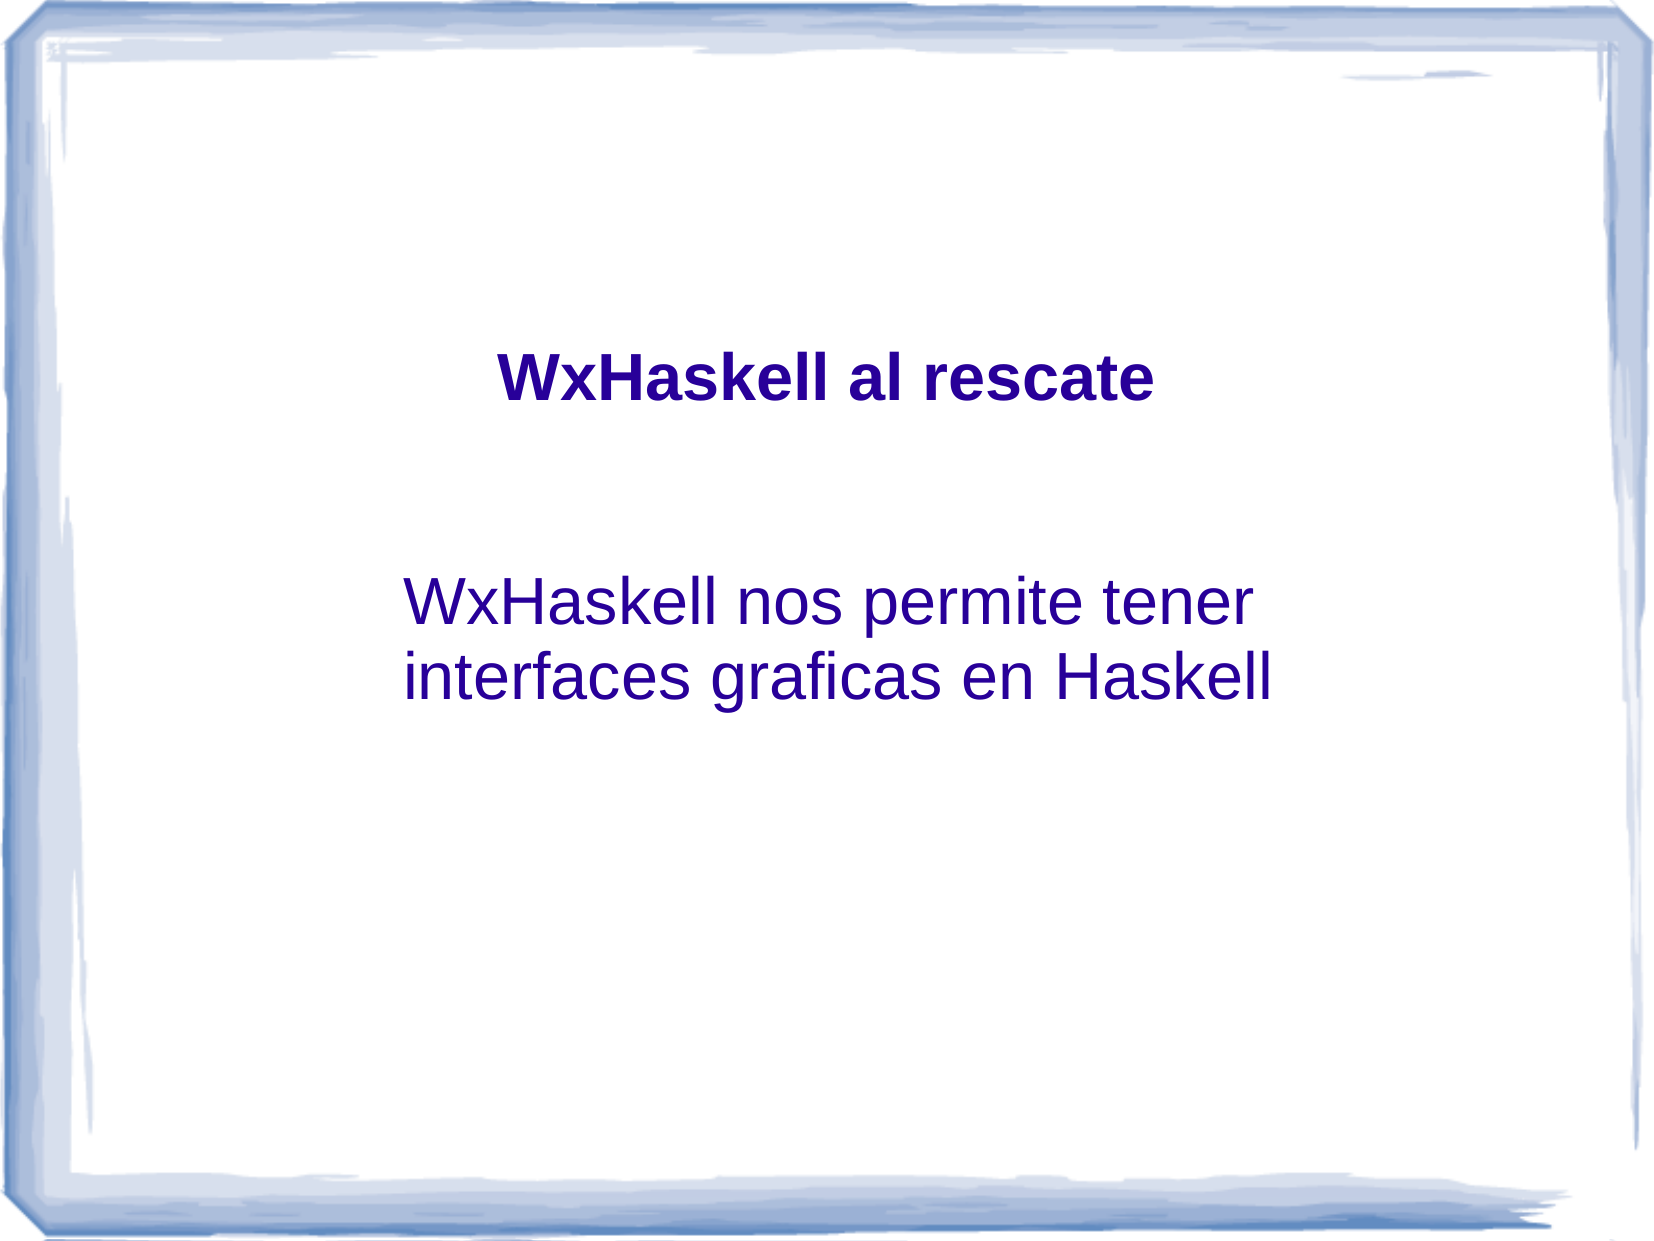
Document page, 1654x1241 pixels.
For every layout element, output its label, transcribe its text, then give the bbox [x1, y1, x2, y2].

picture [0, 0, 1654, 1241]
subtitle WxHaskell al rescate WxHaskell nos permite tener interfaces graficas en Haskell [82, 49, 1571, 1004]
